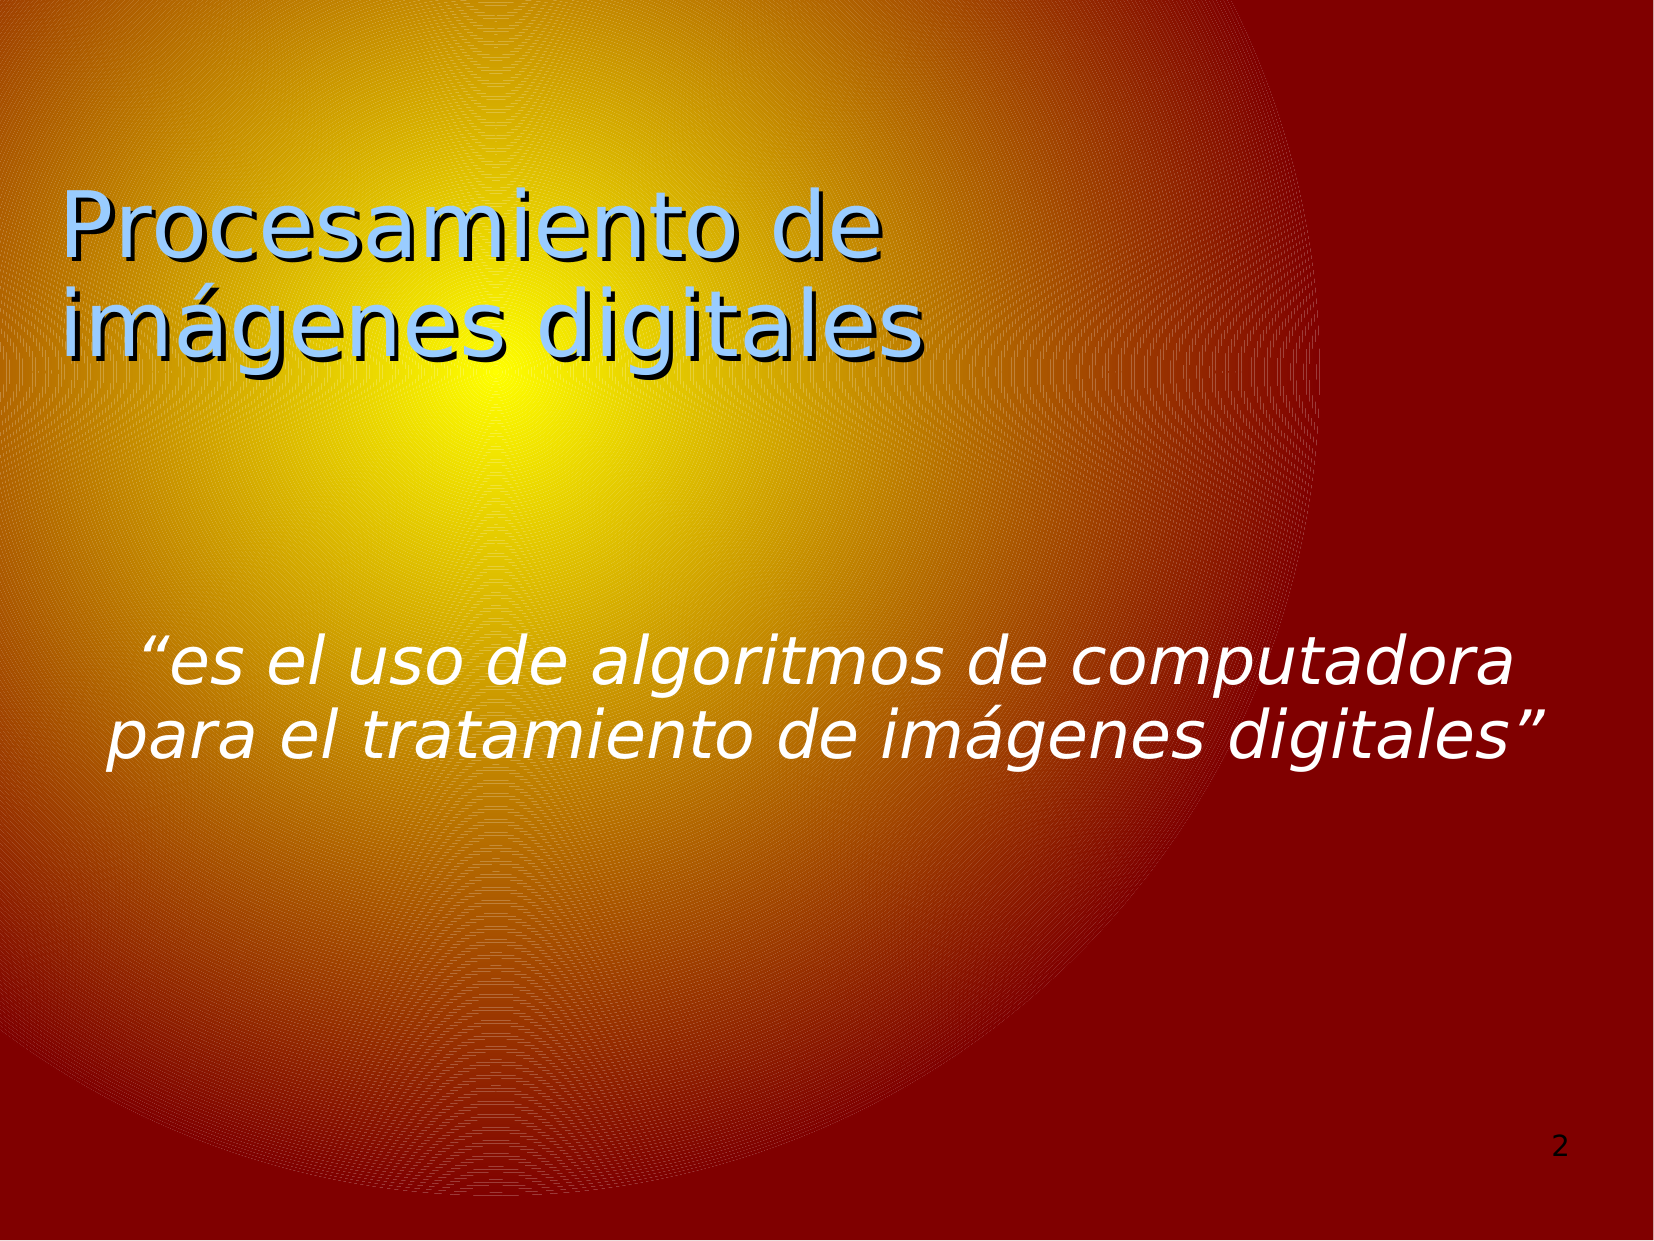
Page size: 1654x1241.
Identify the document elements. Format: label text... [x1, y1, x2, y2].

subtitle “es el uso de algoritmos de computadora para el tratamiento de imágenes digitales” [82, 297, 1571, 1102]
title Procesamiento de imágenes digitales [59, 170, 1548, 384]
